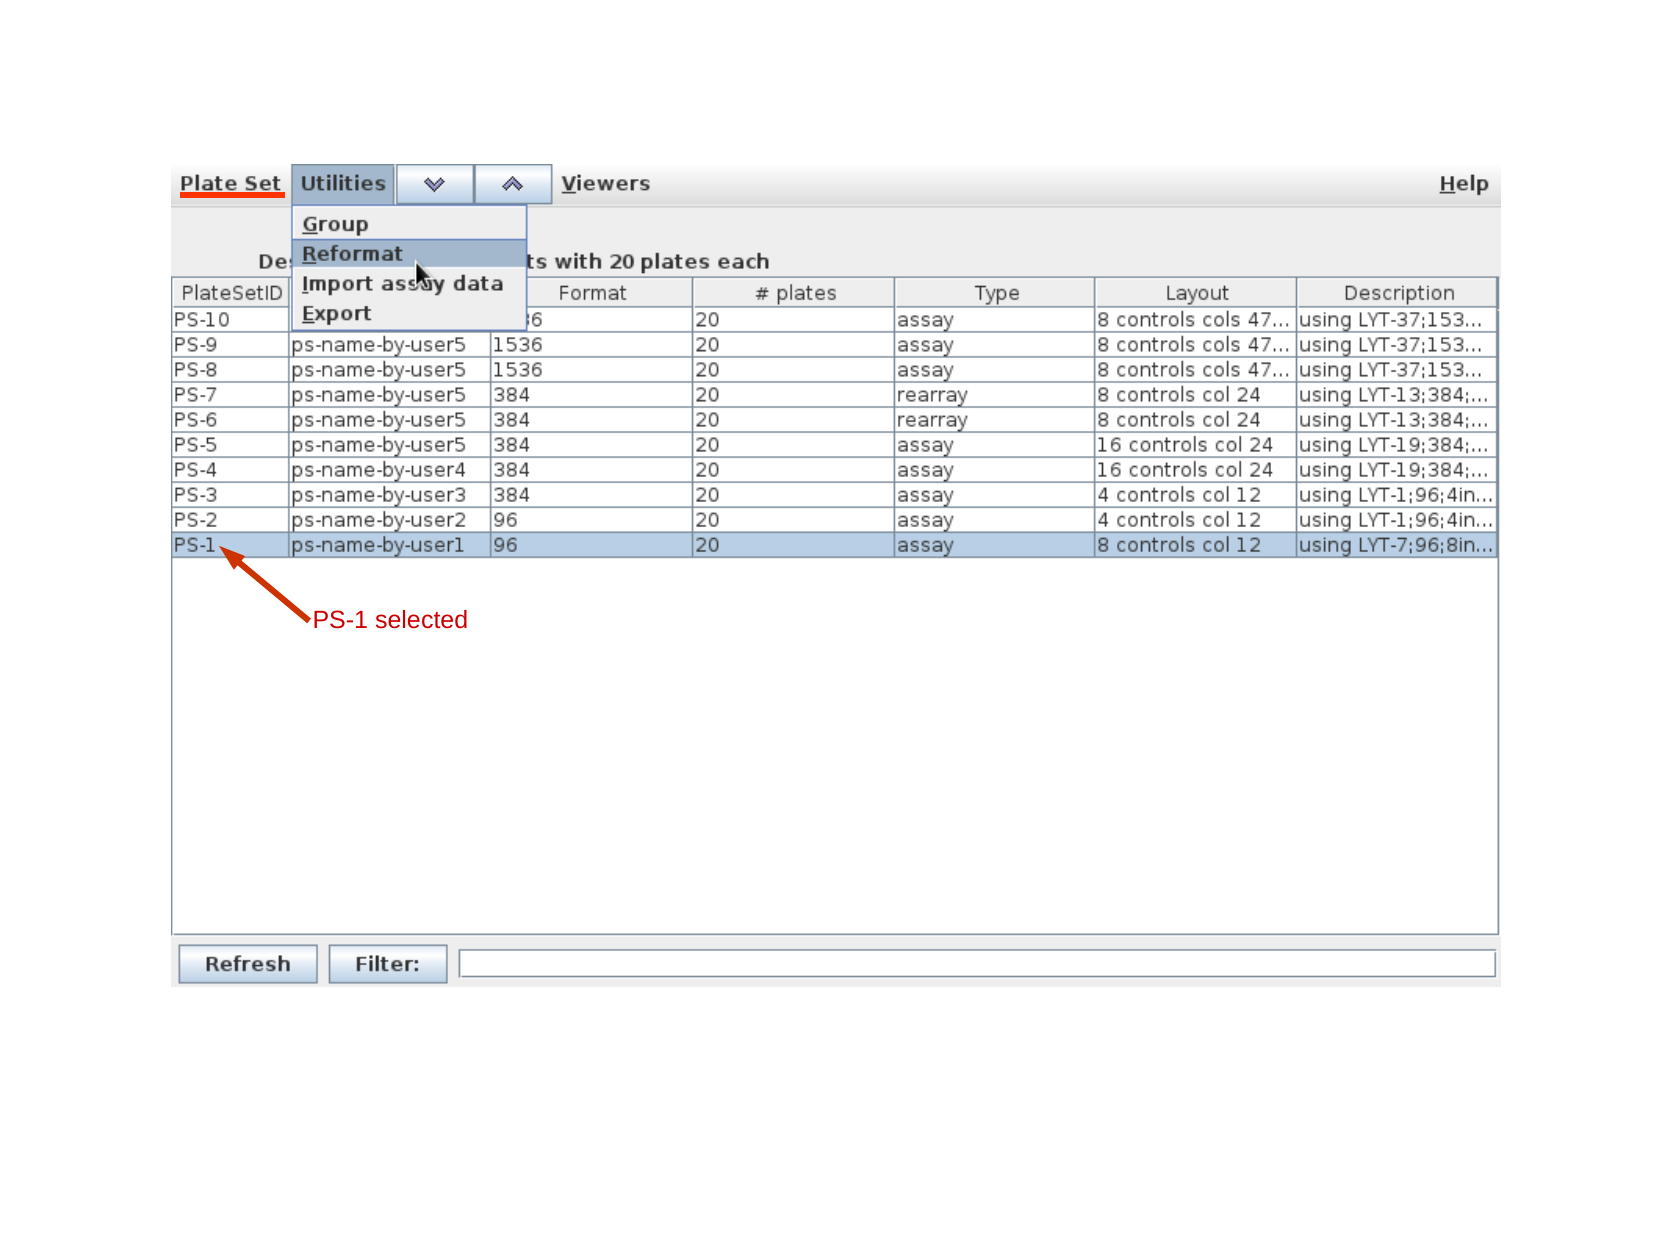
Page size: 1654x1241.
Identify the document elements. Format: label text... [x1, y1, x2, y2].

picture [171, 164, 1501, 987]
text_box PS-1 selected [297, 598, 561, 656]
